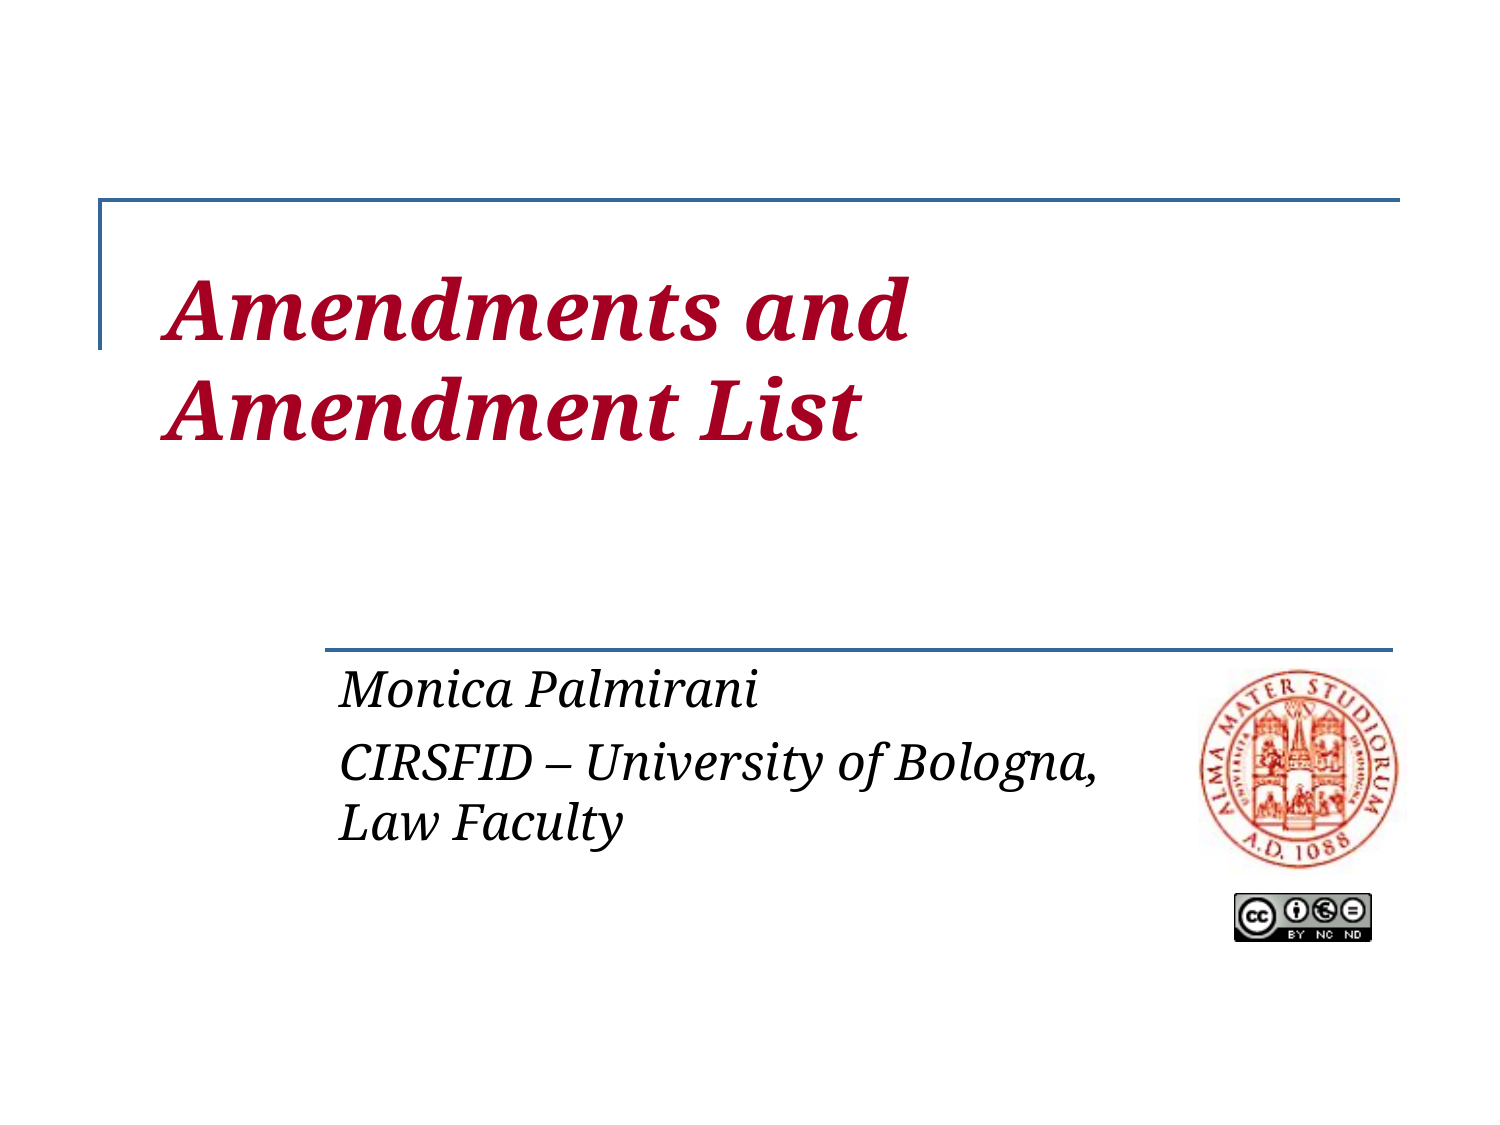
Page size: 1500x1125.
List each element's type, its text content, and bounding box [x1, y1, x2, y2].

title Amendments and Amendment List [149, 249, 1424, 669]
picture [1234, 893, 1372, 942]
picture [1198, 669, 1407, 875]
subtitle Monica Palmirani CIRSFID – University of Bologna, Law Faculty [324, 649, 1176, 1024]
